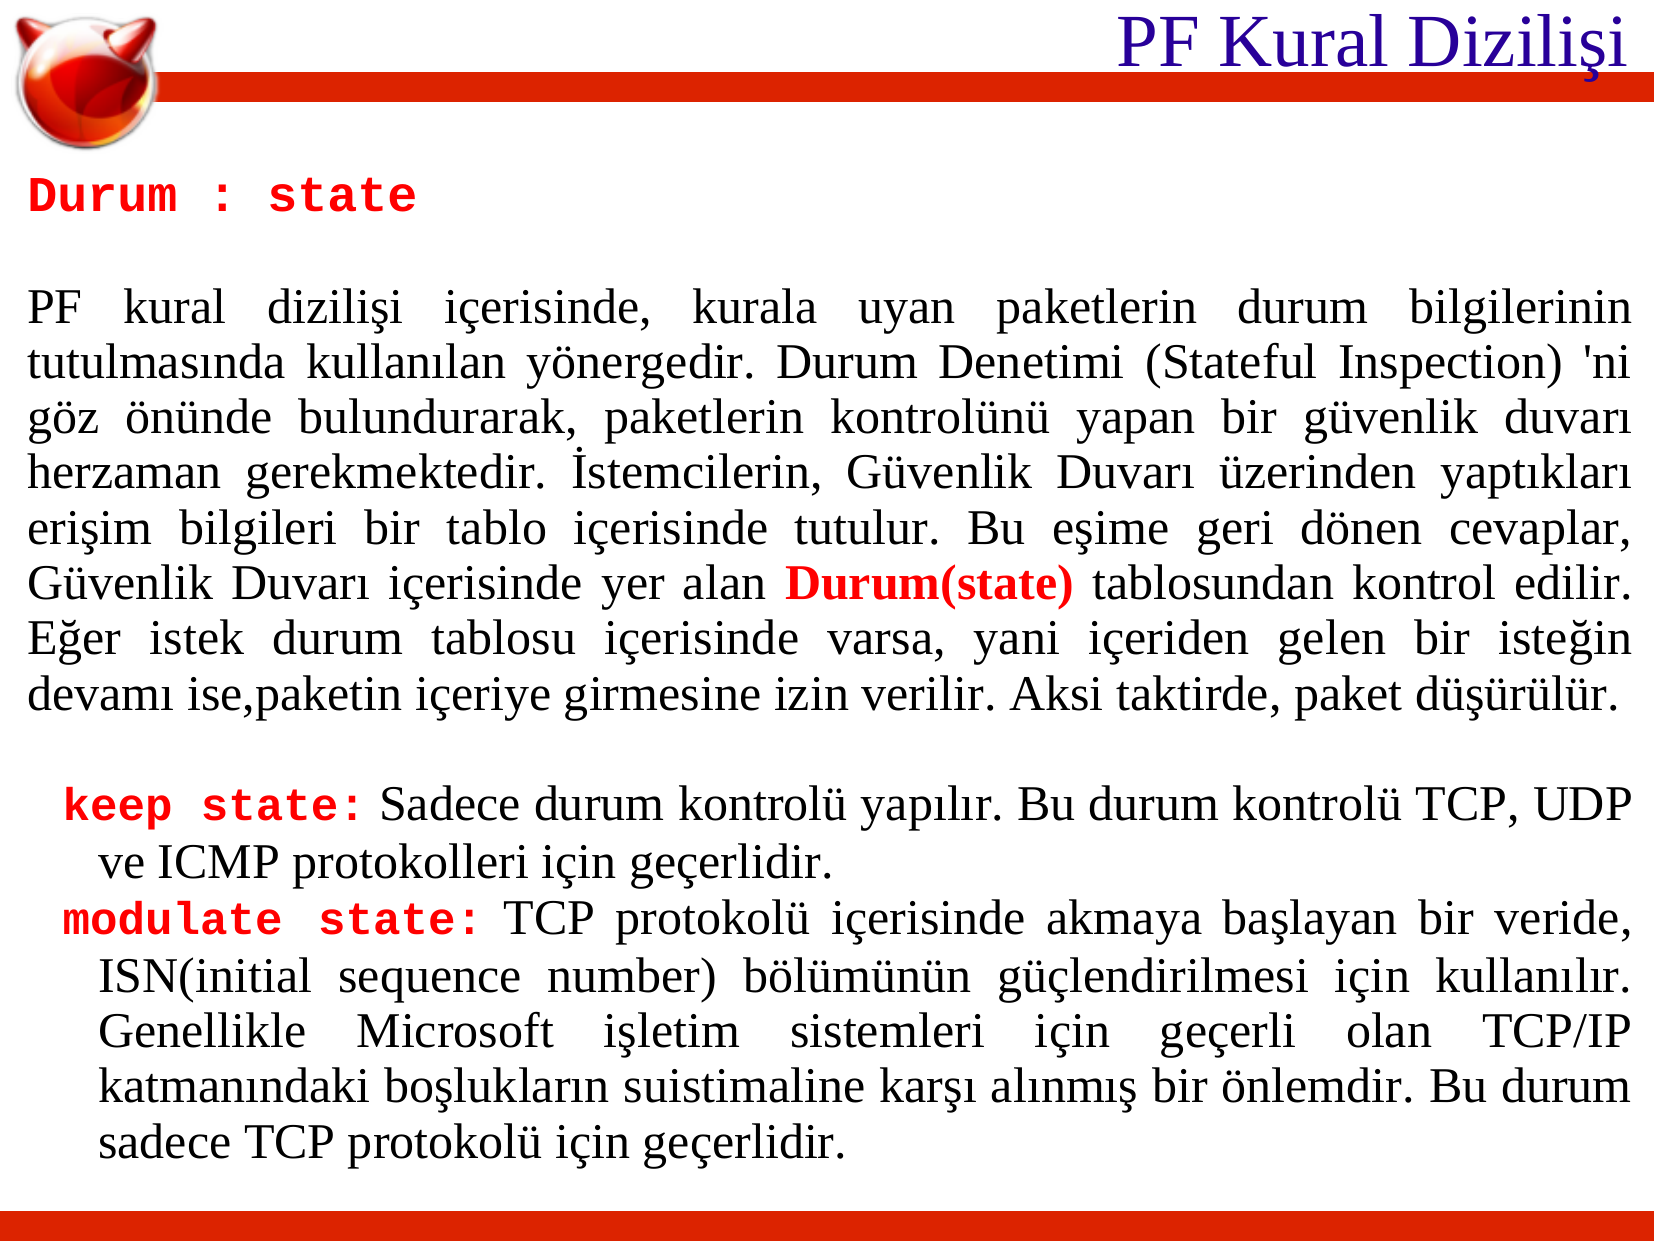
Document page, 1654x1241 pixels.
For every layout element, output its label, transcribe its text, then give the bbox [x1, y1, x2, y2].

picture [10, 12, 165, 154]
text_box [0, 1211, 1654, 1241]
text_box Durum : state PF kural dizilişi içerisinde, kurala uyan paketlerin durum bilgilerinin tutulmasında kullanılan yönergedir. Durum Denetimi (Stateful Inspection) 'ni göz önünde bulundurarak, paketlerin kontrolünü yapan bir güvenlik duvarı herzaman gerekmektedir. İstemcilerin, Güvenlik Duvarı üzerinden yaptıkları erişim bilgileri bir tablo içerisinde tutulur. Bu eşime geri dönen cevaplar, Güvenlik Duvarı içerisinde yer alan Durum(state) tablosundan kontrol edilir. Eğer istek durum tablosu içerisinde varsa, yani içeriden gelen bir isteğin devamı ise,paketin içeriye girmesine izin verilir. Aksi taktirde, paket düşürülür. keep state: Sadece durum kontrolü yapılır. Bu durum kontrolü TCP, UDP ve ICMP protokolleri için geçerlidir. modulate state: TCP protokolü içerisinde akmaya başlayan bir veride, ISN(initial sequence number) bölümünün güçlendirilmesi için kullanılır. Genellikle Microsoft işletim sistemleri için geçerli olan TCP/IP katmanındaki boşlukların suistimaline karşı alınmış bir önlemdir. Bu durum sadece TCP protokolü için geçerlidir. [27, 170, 1634, 1185]
text_box PF Kural Dizilişi [714, 0, 1648, 84]
text_box [165, 72, 1654, 102]
